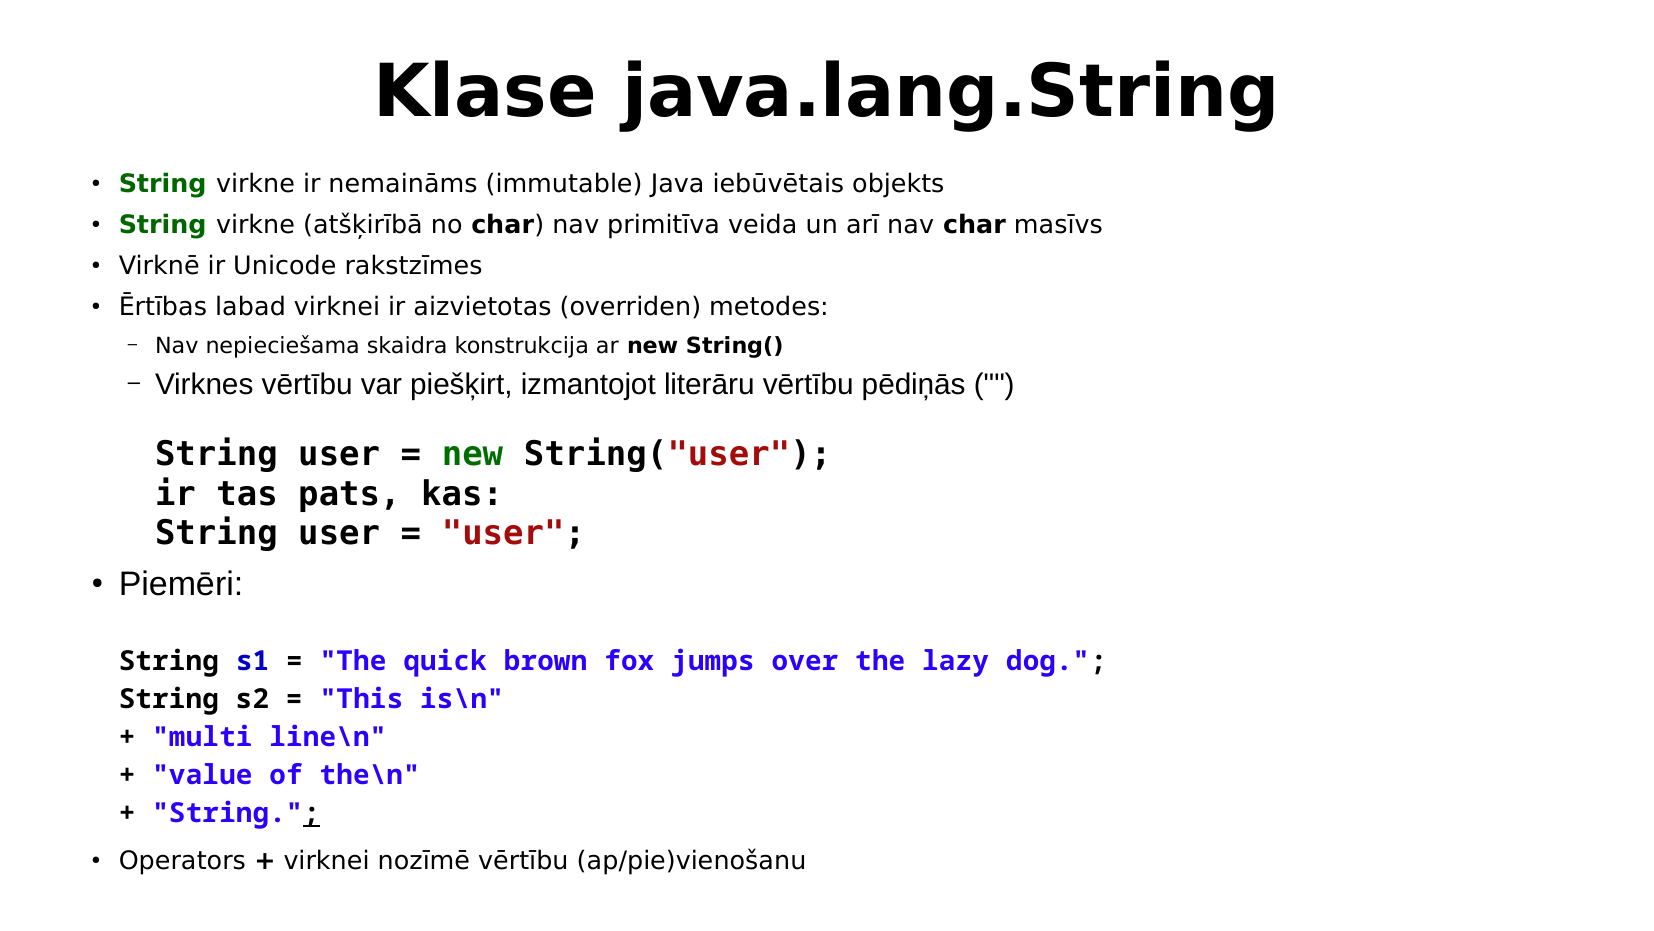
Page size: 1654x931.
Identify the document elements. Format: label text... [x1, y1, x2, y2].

list String virkne ir nemaināms (immutable) Java iebūvētais objekts String virkne (atšķirībā no char) nav primitīva veida un arī nav char masīvs Virknē ir Unicode rakstzīmes Ērtības labad virknei ir aizvietotas (overriden) metodes: Nav nepieciešama skaidra konstrukcija ar new String() Virknes vērtību var piešķirt, izmantojot literāru vērtību pēdiņās ("") String user = new String("user"); ir tas pats, kas: String user = "user"; Piemēri: String s1 = "The quick brown fox jumps over the lazy dog."; String s2 = "This is\n" + "multi line\n" + "value of the\n" + "String."; Operators + virknei nozīmē vērtību (ap/pie)vienošanu [82, 168, 1538, 889]
title Klase java.lang.String [82, 37, 1571, 147]
